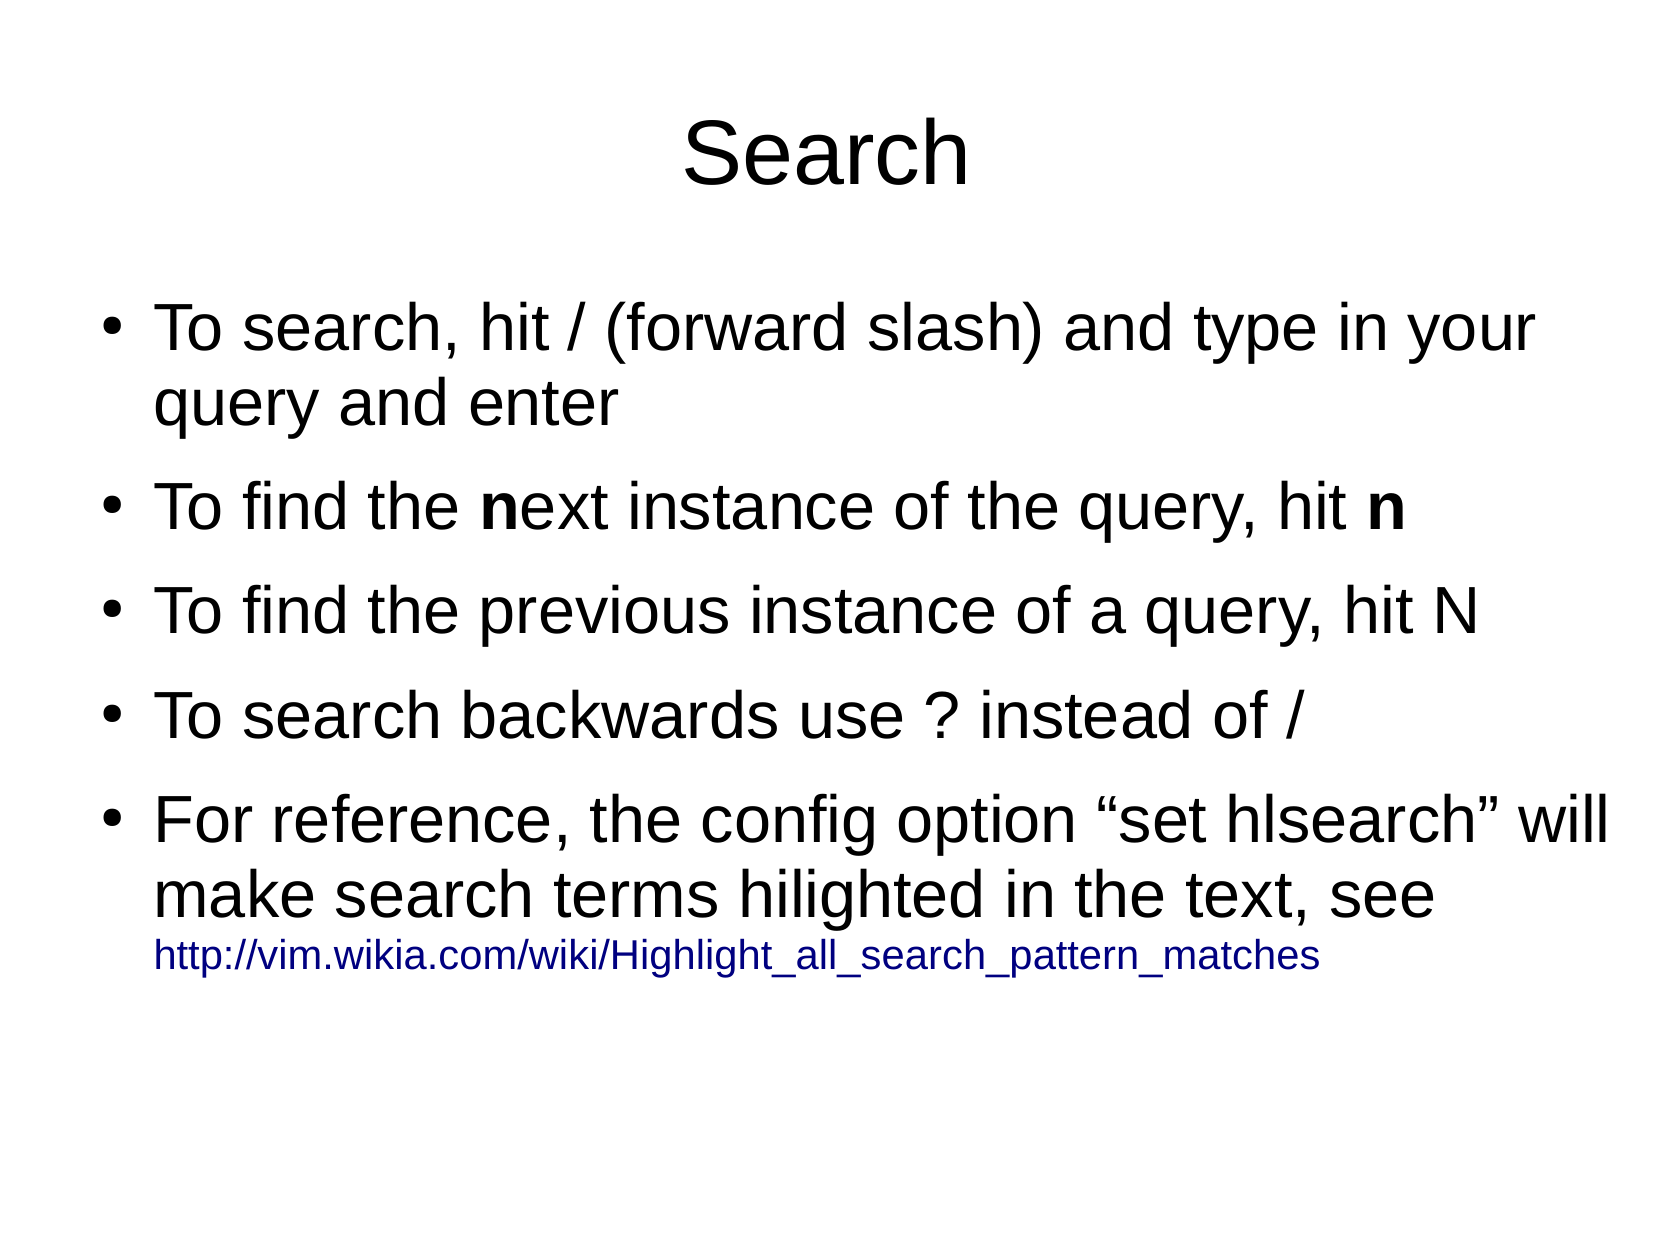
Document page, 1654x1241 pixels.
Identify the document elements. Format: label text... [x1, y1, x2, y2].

list To search, hit / (forward slash) and type in your query and enter To find the next instance of the query, hit n To find the previous instance of a query, hit N To search backwards use ? instead of / For reference, the config option “set hlsearch” will make search terms hilighted in the text, see http://vim.wikia.com/wiki/Highlight_all_search_pattern_matches [82, 290, 1654, 1158]
title Search [82, 49, 1571, 257]
